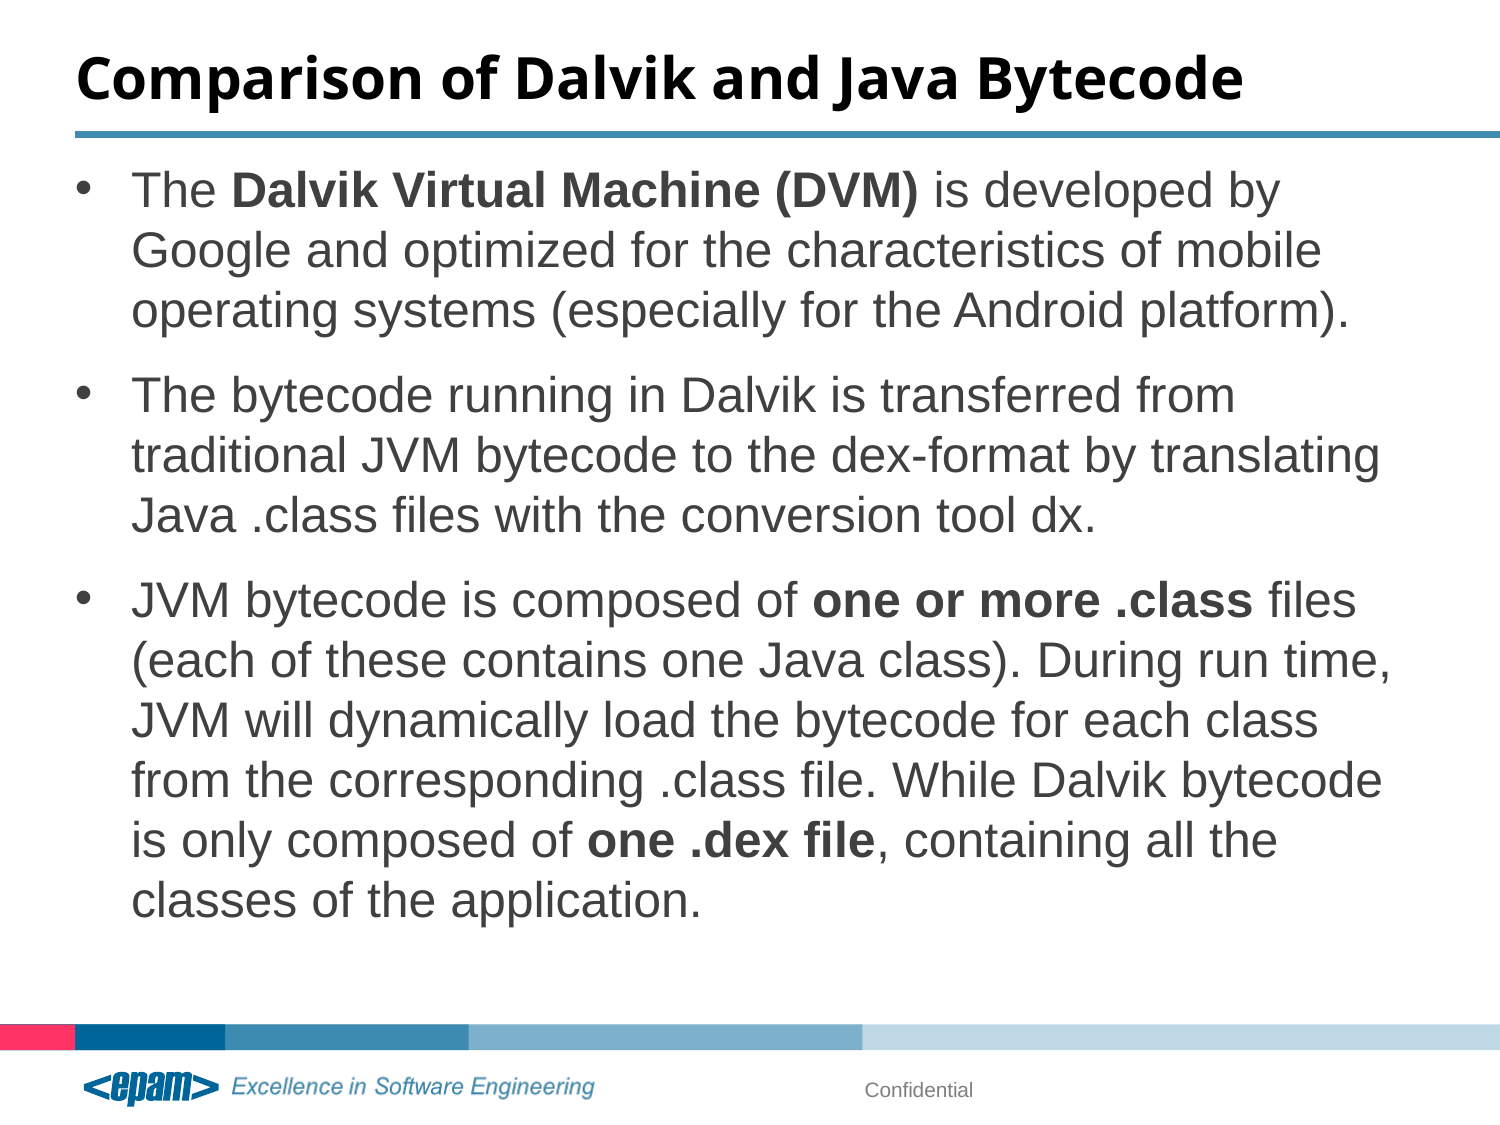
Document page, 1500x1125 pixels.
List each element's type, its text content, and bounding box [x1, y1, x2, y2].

picture [75, 134, 1500, 139]
text_box Confidential [849, 1069, 1351, 1125]
list The Dalvik Virtual Machine (DVM) is developed by Google and optimized for the characteristics of mobile operating systems (especially for the Android platform). The bytecode running in Dalvik is transferred from traditional JVM bytecode to the dex-format by translating Java .class files with the conversion tool dx. JVM bytecode is composed of one or more .class files (each of these contains one Java class). During run time, JVM will dynamically load the bytecode for each class from the corresponding .class file. While Dalvik bytecode is only composed of one .dex file, containing all the classes of the application. [59, 149, 1441, 1000]
text_box Comparison of Dalvik and Java Bytecode [75, 45, 1500, 134]
picture [216, 1063, 647, 1115]
